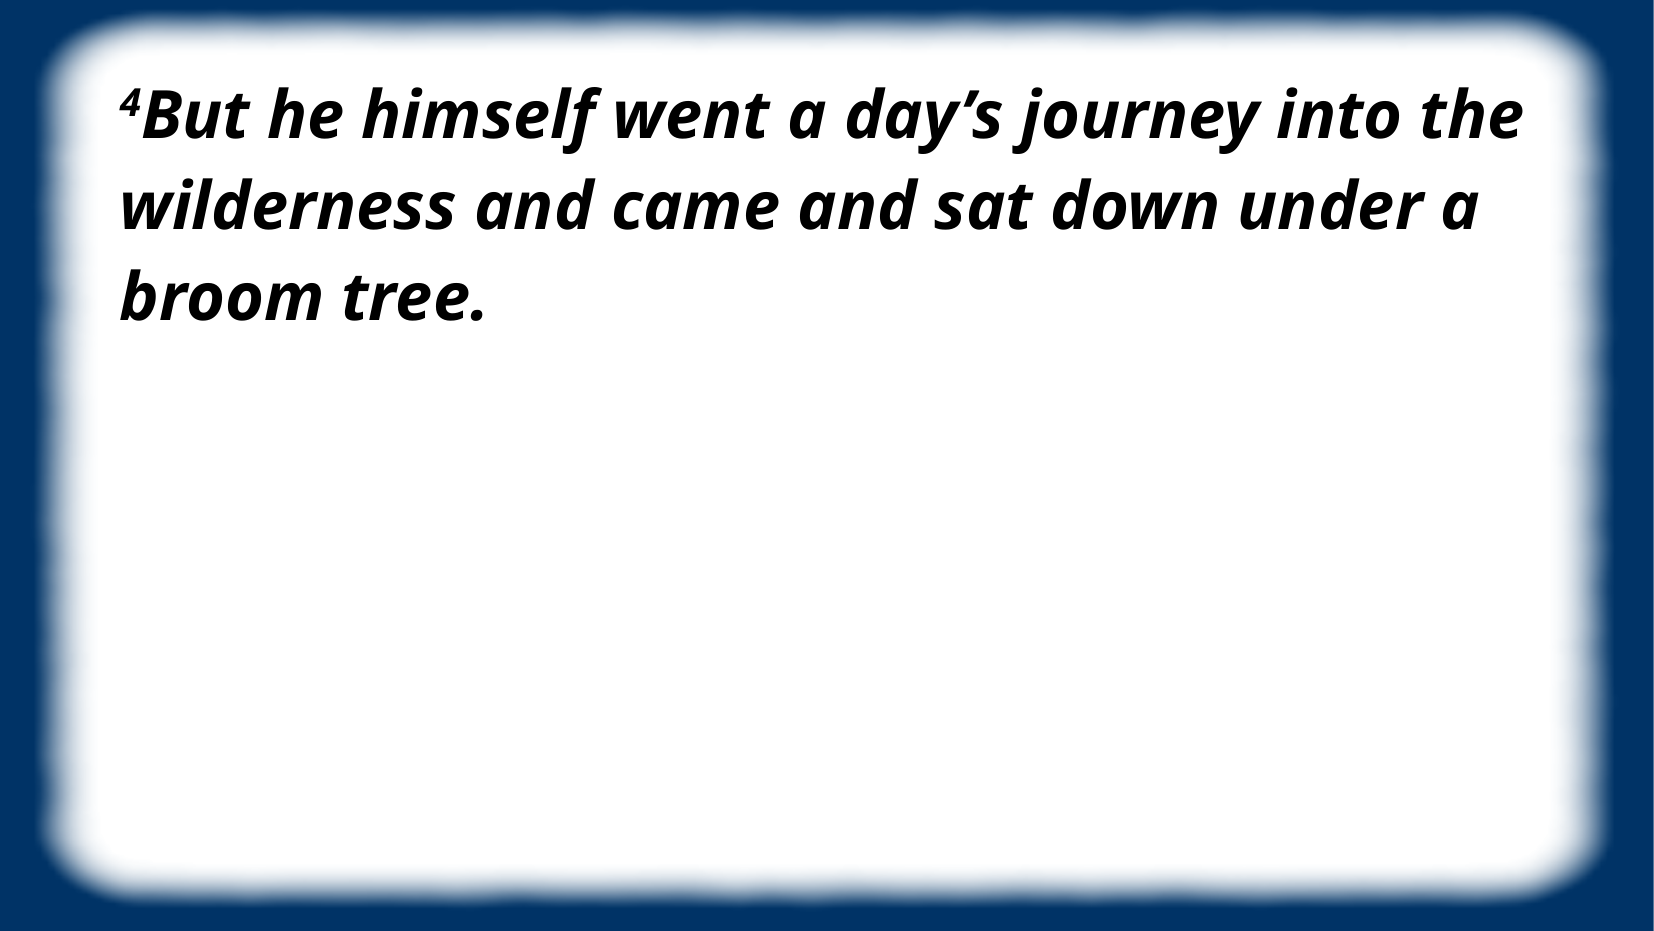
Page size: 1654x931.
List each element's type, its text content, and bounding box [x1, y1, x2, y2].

text_box 4But he himself went a day’s journey into the wilderness and came and sat down under a broom tree. [105, 60, 1546, 342]
picture [0, 0, 1654, 931]
